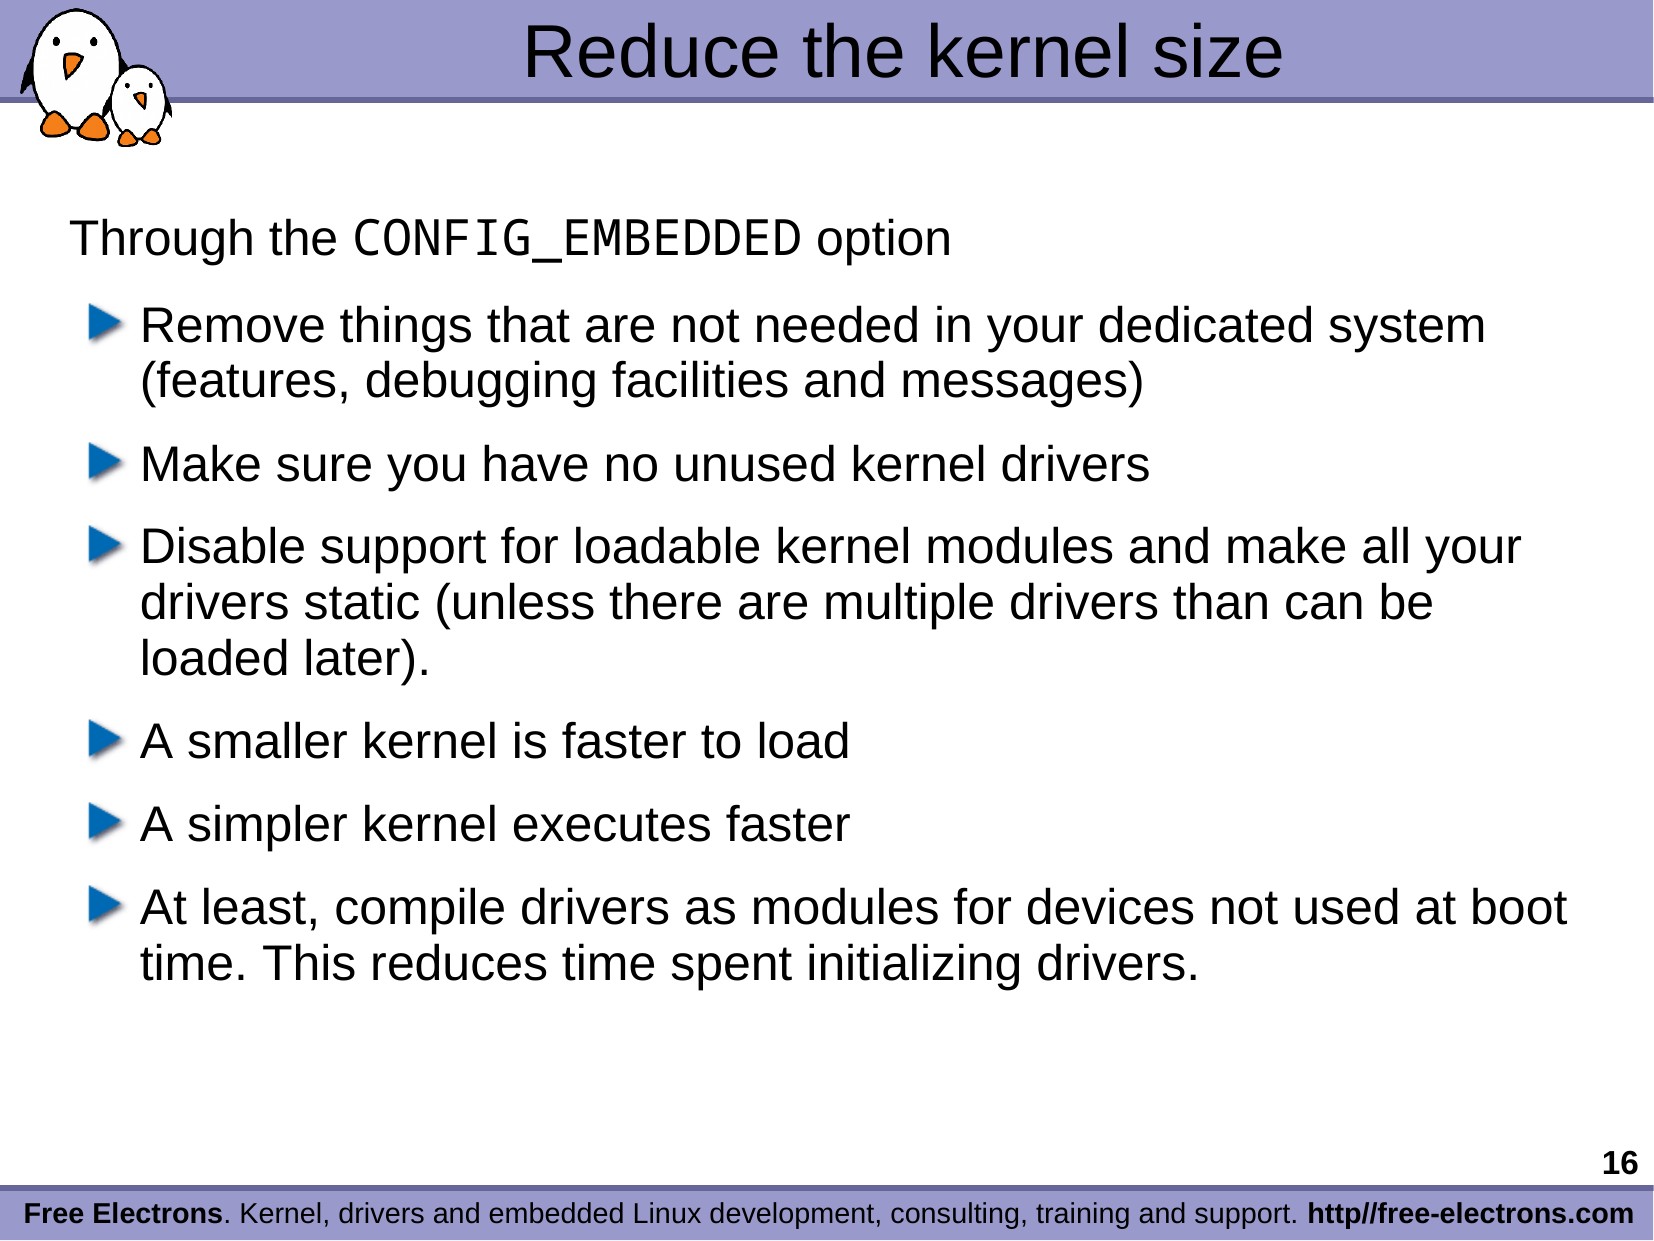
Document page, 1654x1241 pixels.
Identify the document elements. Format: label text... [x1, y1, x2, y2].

list Through the CONFIG_EMBEDDED option Remove things that are not needed in your dedicated system (features, debugging facilities and messages) Make sure you have no unused kernel drivers Disable support for loadable kernel modules and make all your drivers static (unless there are multiple drivers than can be loaded later). A smaller kernel is faster to load A simpler kernel executes faster At least, compile drivers as modules for devices not used at boot time. This reduces time spent initializing drivers. [68, 201, 1592, 1118]
picture [20, 8, 172, 147]
title Reduce the kernel size [178, 4, 1631, 98]
